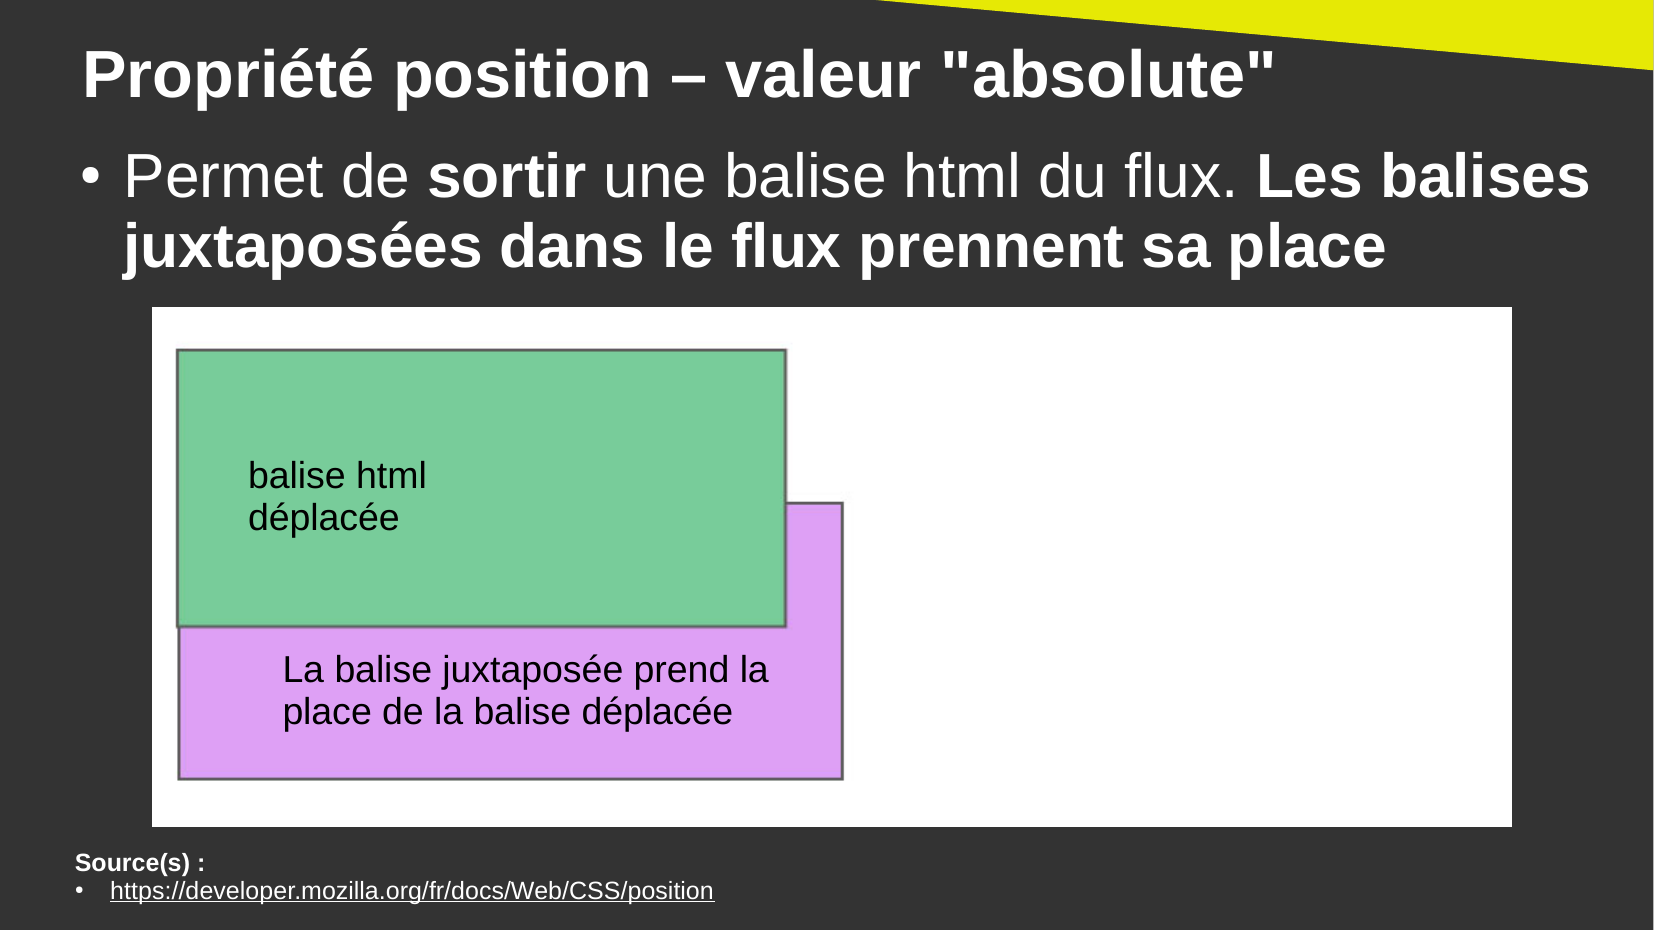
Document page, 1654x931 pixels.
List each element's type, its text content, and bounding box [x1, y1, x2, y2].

title Propriété position – valeur "absolute" [82, 37, 1571, 114]
text_box Source(s) : https://developer.mozilla.org/fr/docs/Web/CSS/position [60, 841, 1546, 931]
list Permet de sortir une balise html du flux. Les balises juxtaposées dans le flux prennent sa place [64, 141, 1604, 284]
picture [152, 307, 1512, 827]
text_box [875, 0, 1654, 71]
text_box La balise juxtaposée prend la place de la balise déplacée [267, 641, 793, 741]
text_box balise html déplacée [233, 446, 599, 546]
